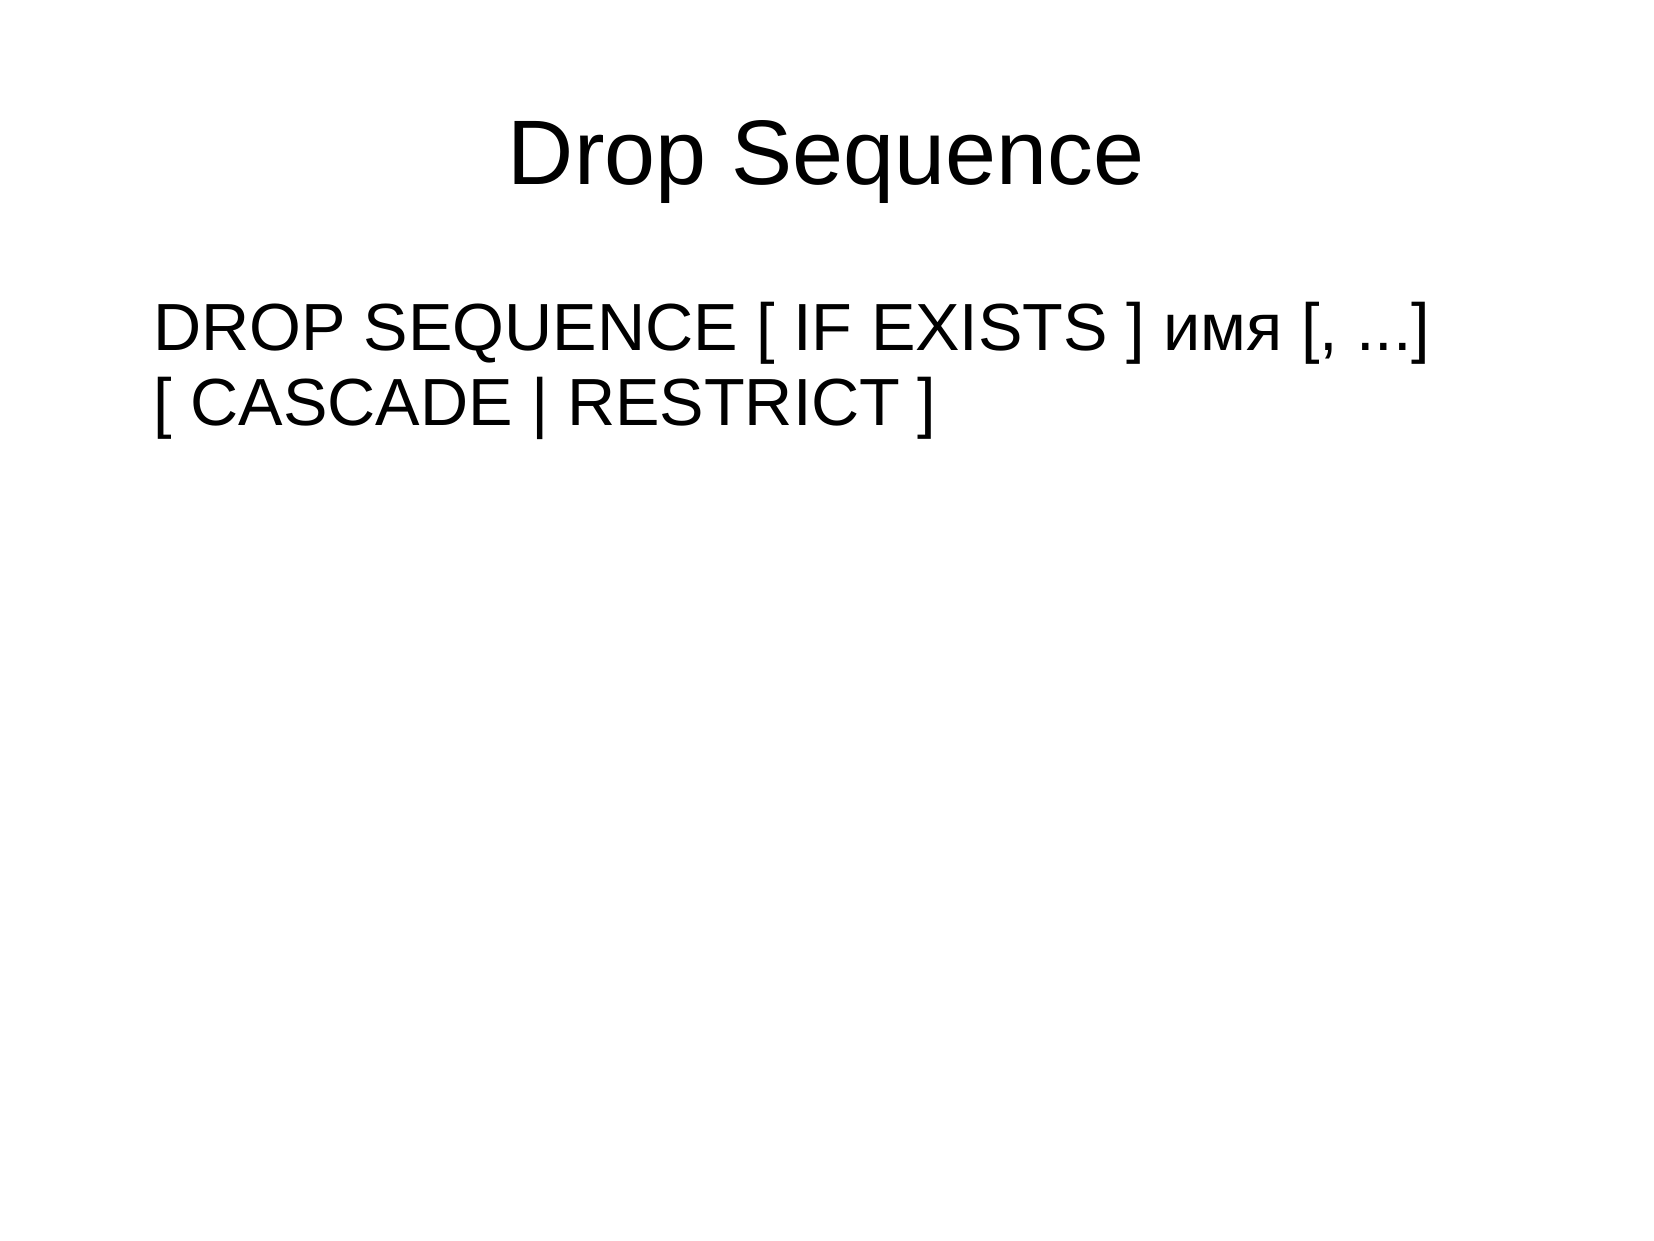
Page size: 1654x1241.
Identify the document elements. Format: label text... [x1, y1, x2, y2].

title Drop Sequence [82, 49, 1571, 257]
list DROP SEQUENCE [ IF EXISTS ] имя [, ...] [ CASCADE | RESTRICT ] [82, 290, 1571, 1010]
